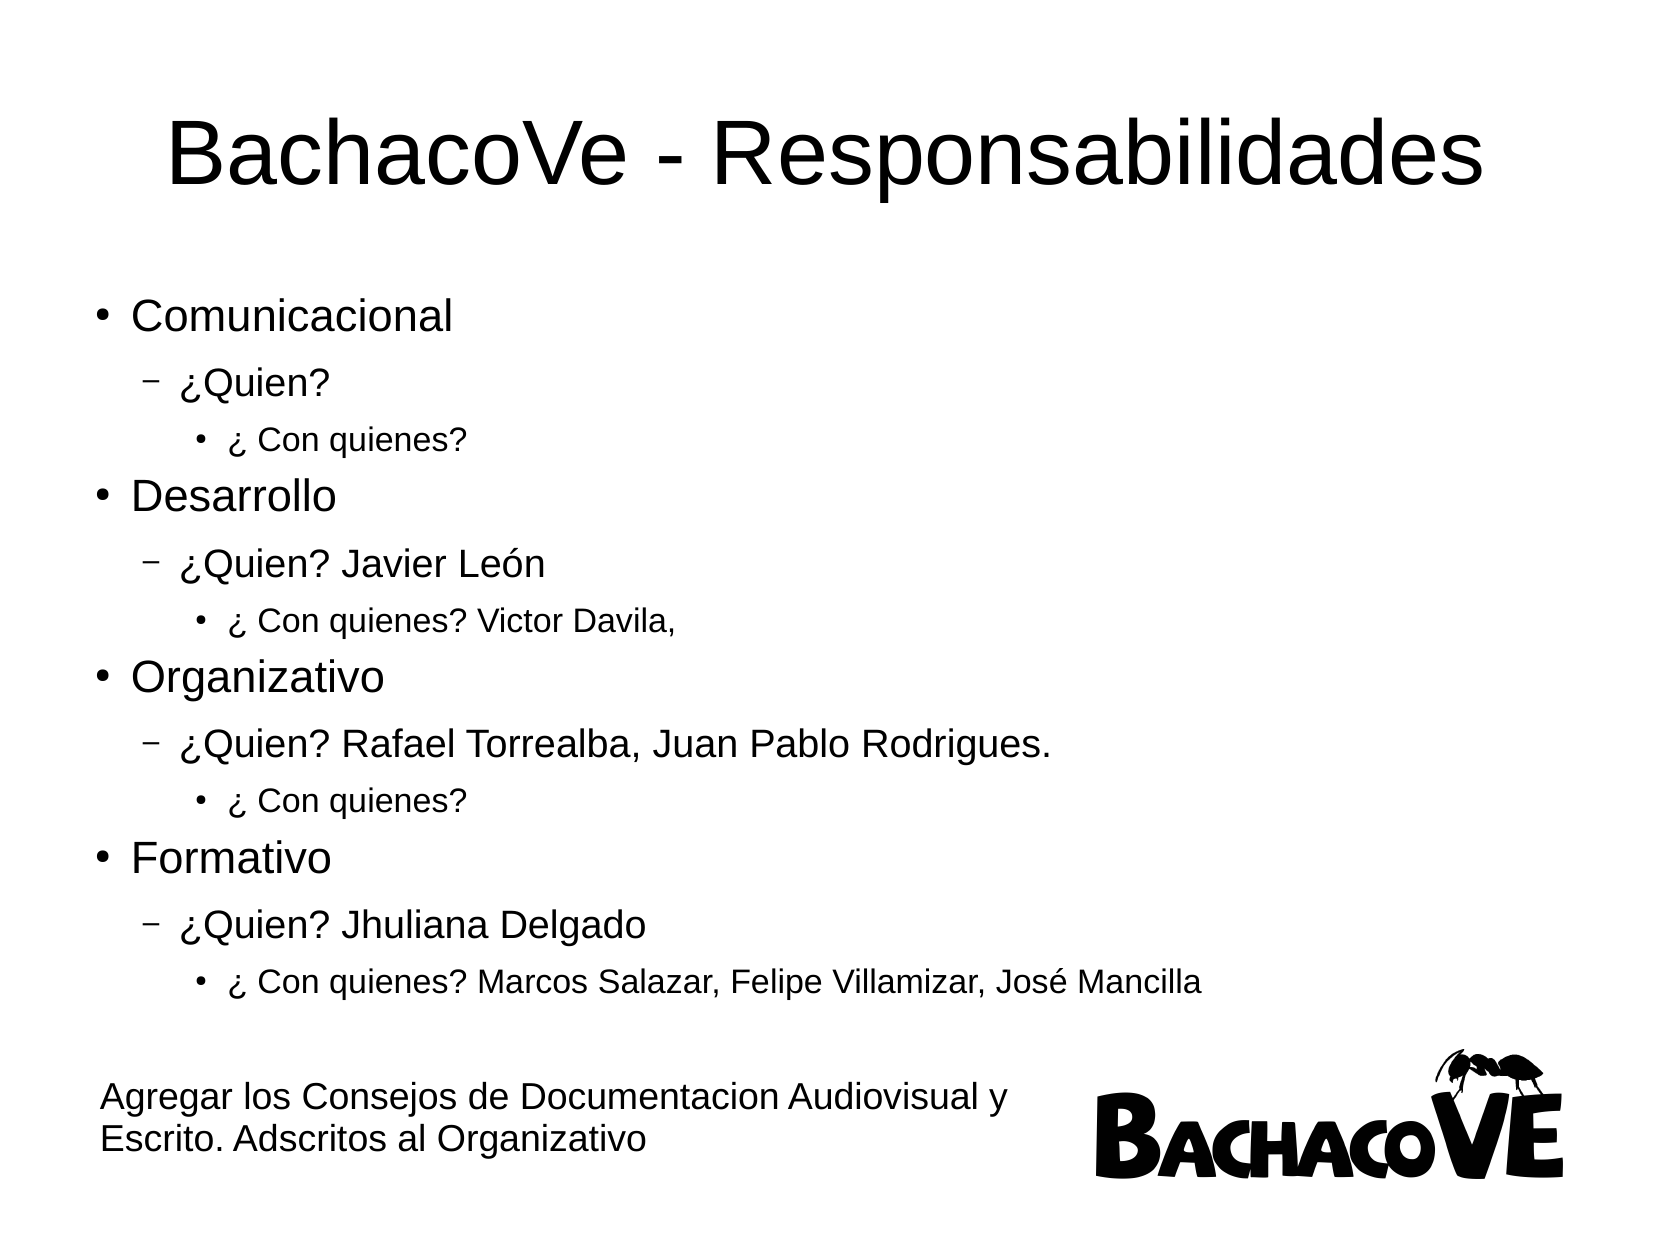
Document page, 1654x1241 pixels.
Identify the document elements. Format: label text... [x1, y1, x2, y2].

title BachacoVe - Responsabilidades [82, 49, 1571, 257]
picture [1096, 1049, 1563, 1179]
list Comunicacional ¿Quien? ¿ Con quienes? Desarrollo ¿Quien? Javier León ¿ Con quienes? Victor Davila, Organizativo ¿Quien? Rafael Torrealba, Juan Pablo Rodrigues. ¿ Con quienes? Formativo ¿Quien? Jhuliana Delgado ¿ Con quienes? Marcos Salazar, Felipe Villamizar, José Mancilla [82, 290, 1538, 1010]
text_box Agregar los Consejos de Documentacion Audiovisual y Escrito. Adscritos al Organizativo [85, 1068, 1097, 1167]
